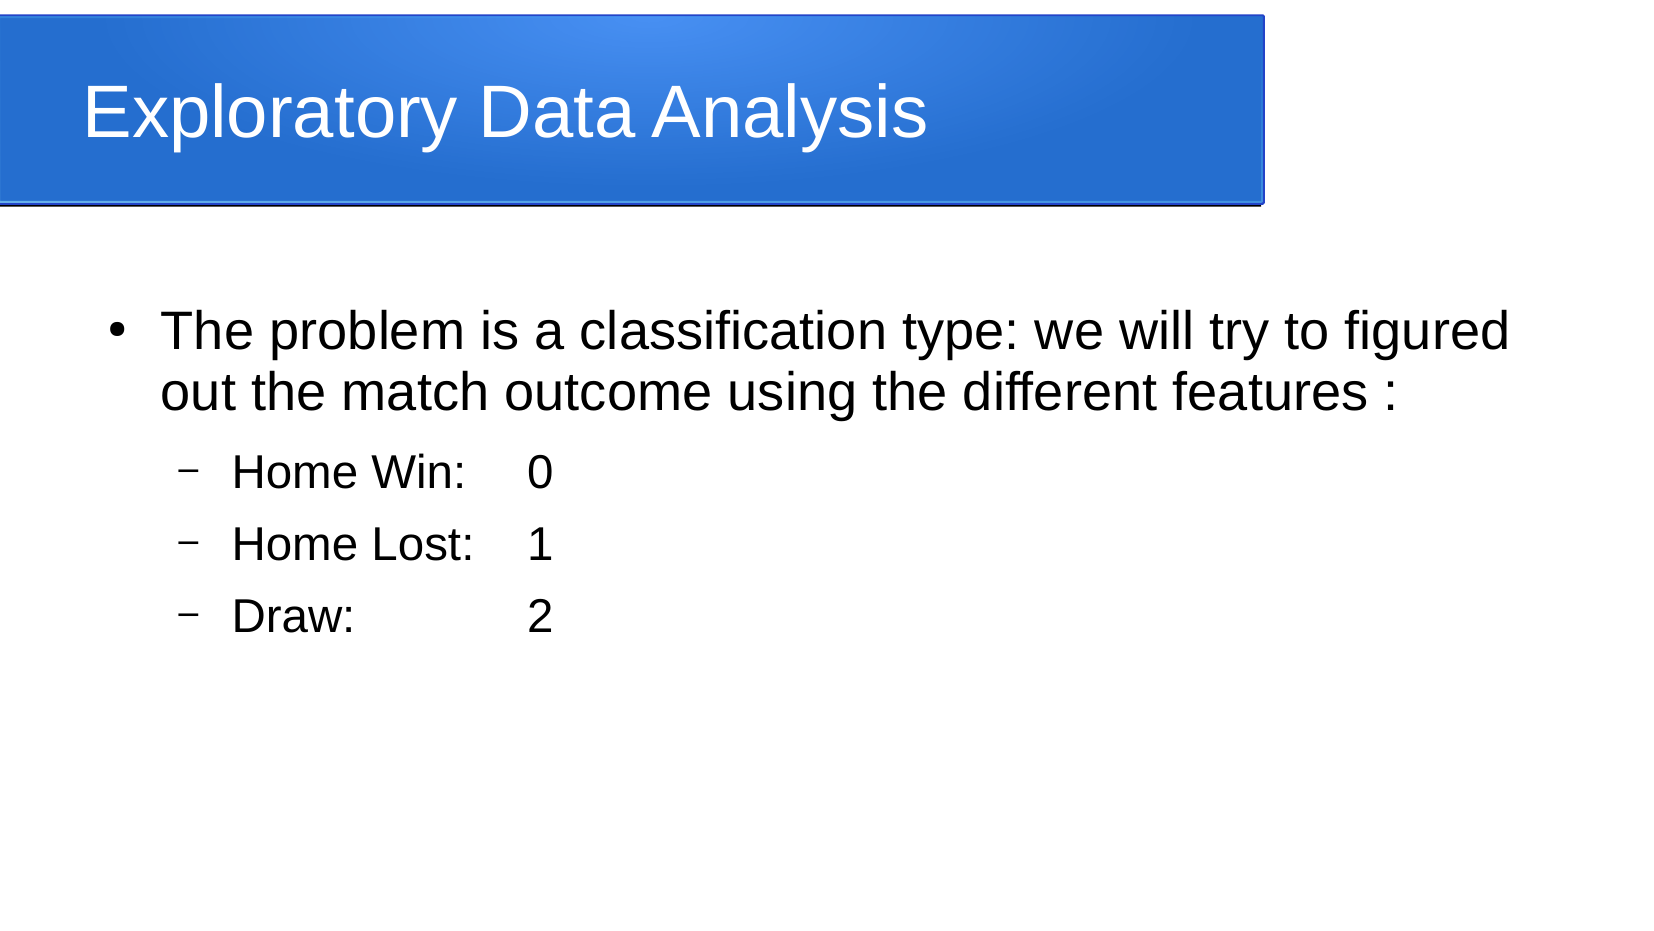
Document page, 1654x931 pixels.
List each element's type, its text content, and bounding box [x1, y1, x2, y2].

list The problem is a classification type: we will try to figured out the match outcome using the different features : Home Win: 0 Home Lost: 1 Draw: 2 [90, 300, 1579, 706]
title Exploratory Data Analysis [82, 35, 1235, 189]
